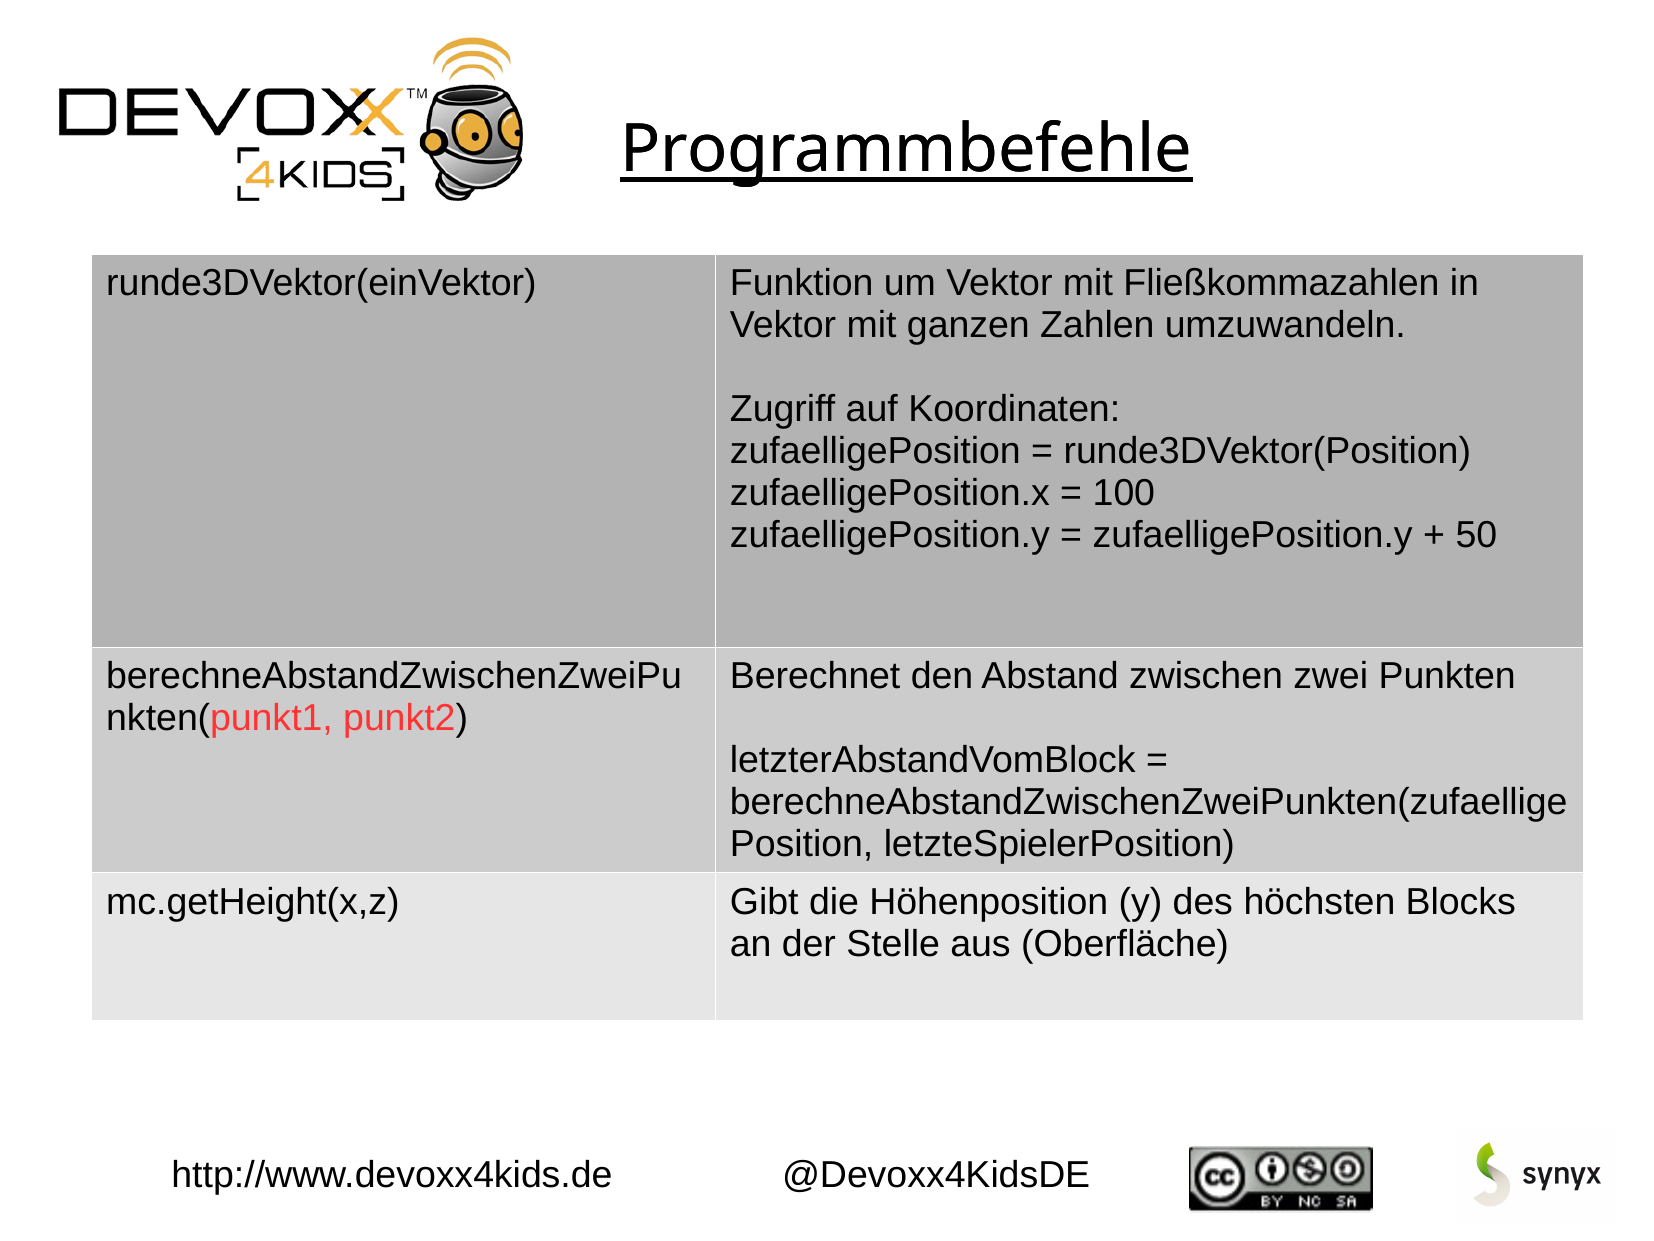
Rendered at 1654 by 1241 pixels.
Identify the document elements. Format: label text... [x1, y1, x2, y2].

text_box Programmbefehle [605, 93, 1469, 201]
table_cell Gibt die Höhenposition (y) des höchsten Blocks an der Stelle aus (Oberfläche) [716, 873, 1583, 1020]
table_header runde3DVektor(einVektor) [92, 255, 715, 647]
table_cell mc.getHeight(x,z) [92, 873, 715, 1020]
picture [1189, 1146, 1373, 1213]
picture [59, 37, 523, 201]
table_header Funktion um Vektor mit Fließkommazahlen in Vektor mit ganzen Zahlen umzuwandeln. Zugriff auf Koordinaten: zufaelligePosition = runde3DVektor(Position) zufaelligePosition.x = 100 zufaelligePosition.y = zufaelligePosition.y + 50 [716, 255, 1583, 647]
picture [1455, 1128, 1616, 1223]
title [82, 49, 1571, 257]
table_cell berechneAbstandZwischenZweiPunkten(punkt1, punkt2) [92, 648, 715, 872]
table_cell Berechnet den Abstand zwischen zwei Punkten letzterAbstandVomBlock = berechneAbstandZwischenZweiPunkten(zufaelligePosition, letzteSpielerPosition) [716, 648, 1583, 872]
